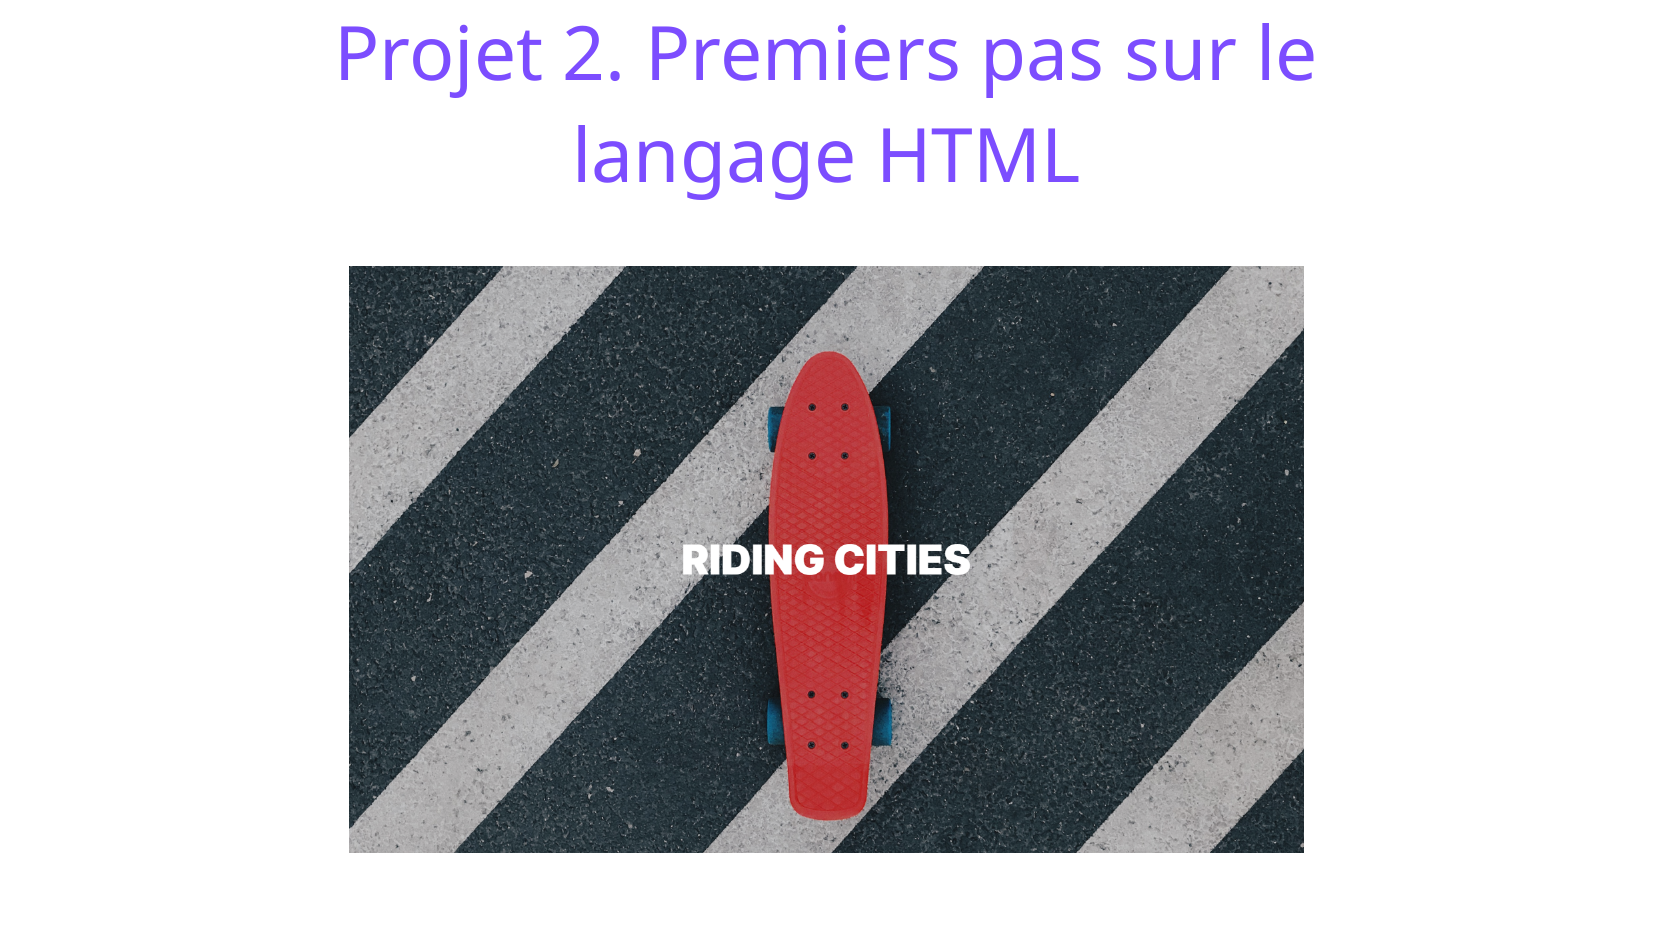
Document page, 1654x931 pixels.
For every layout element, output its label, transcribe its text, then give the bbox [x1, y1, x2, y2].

title Projet 2. Premiers pas sur le langage HTML [194, 0, 1459, 318]
picture [349, 266, 1304, 853]
